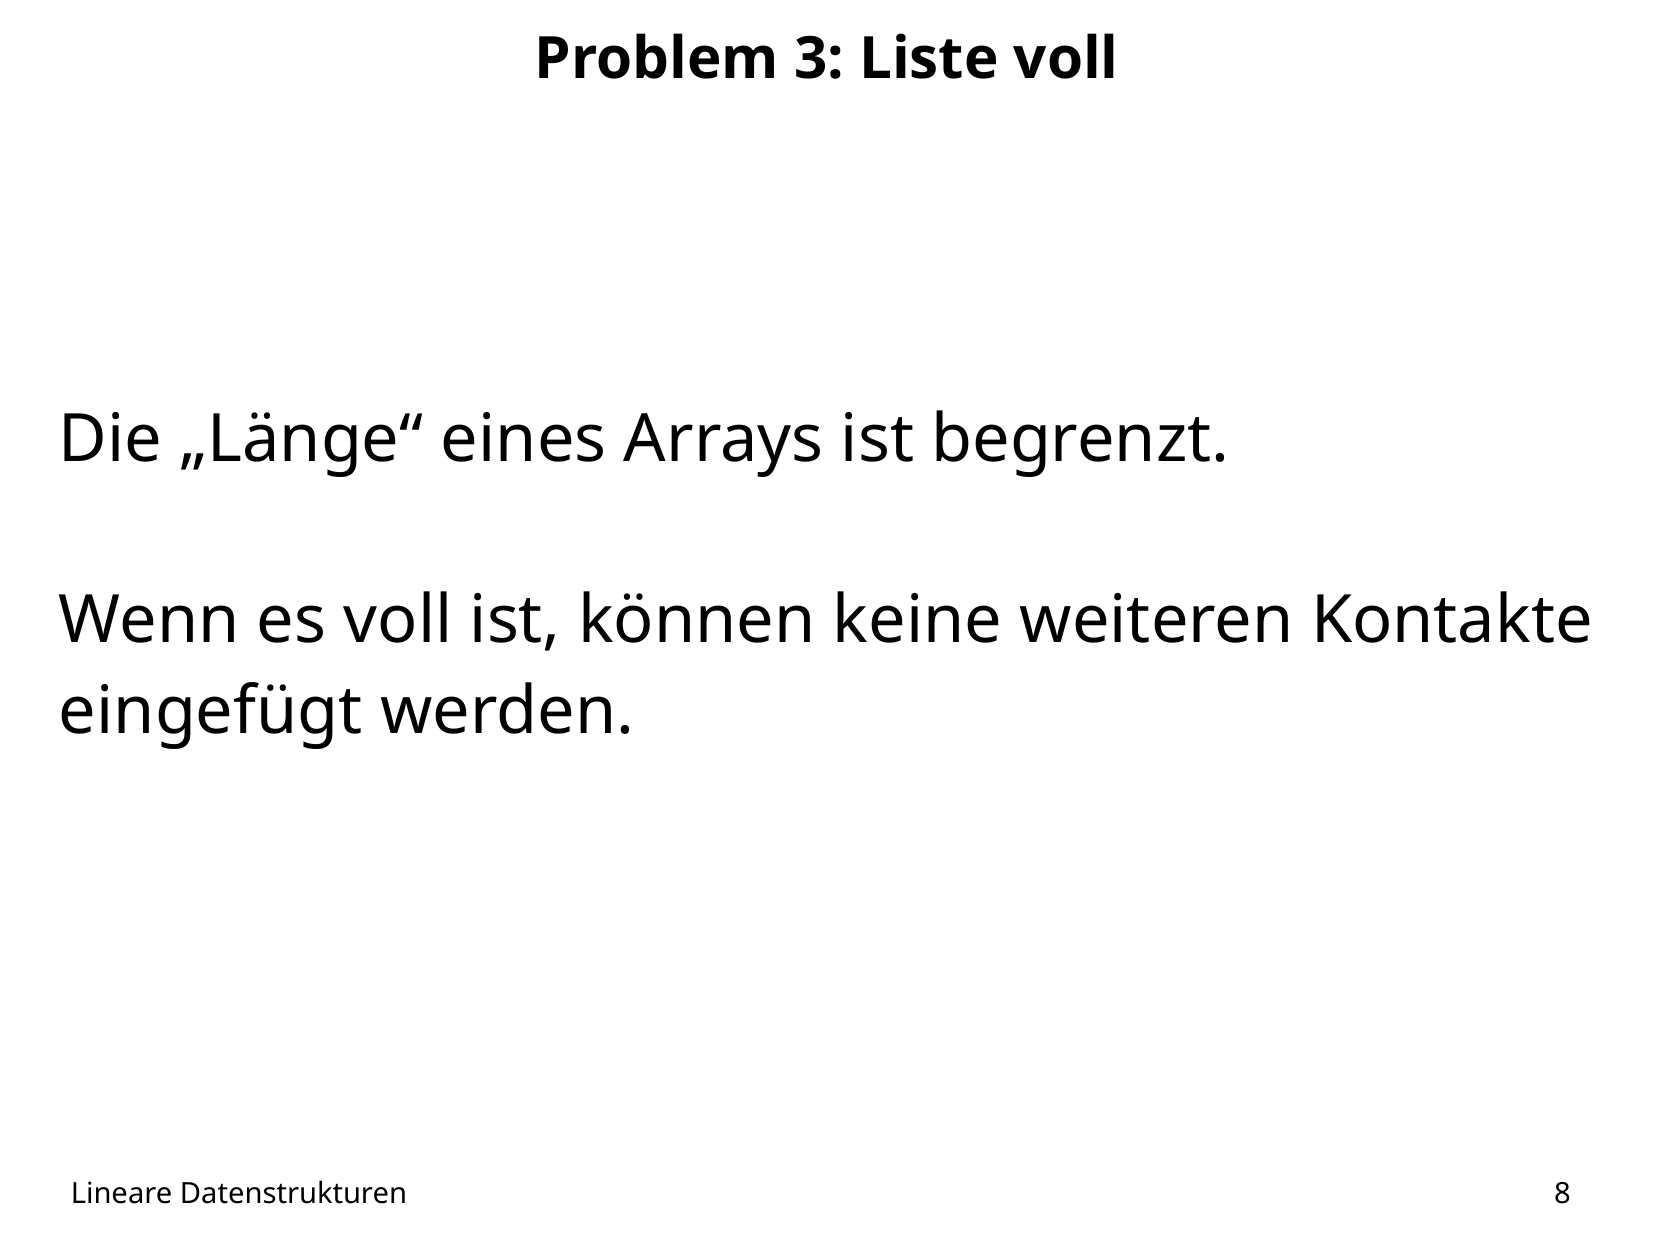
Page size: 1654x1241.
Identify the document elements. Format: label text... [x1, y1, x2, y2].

list Die „Länge“ eines Arrays ist begrenzt. Wenn es voll ist, können keine weiteren Kontakte eingefügt werden. [59, 389, 1630, 1146]
title Problem 3: Liste voll [0, 5, 1654, 107]
